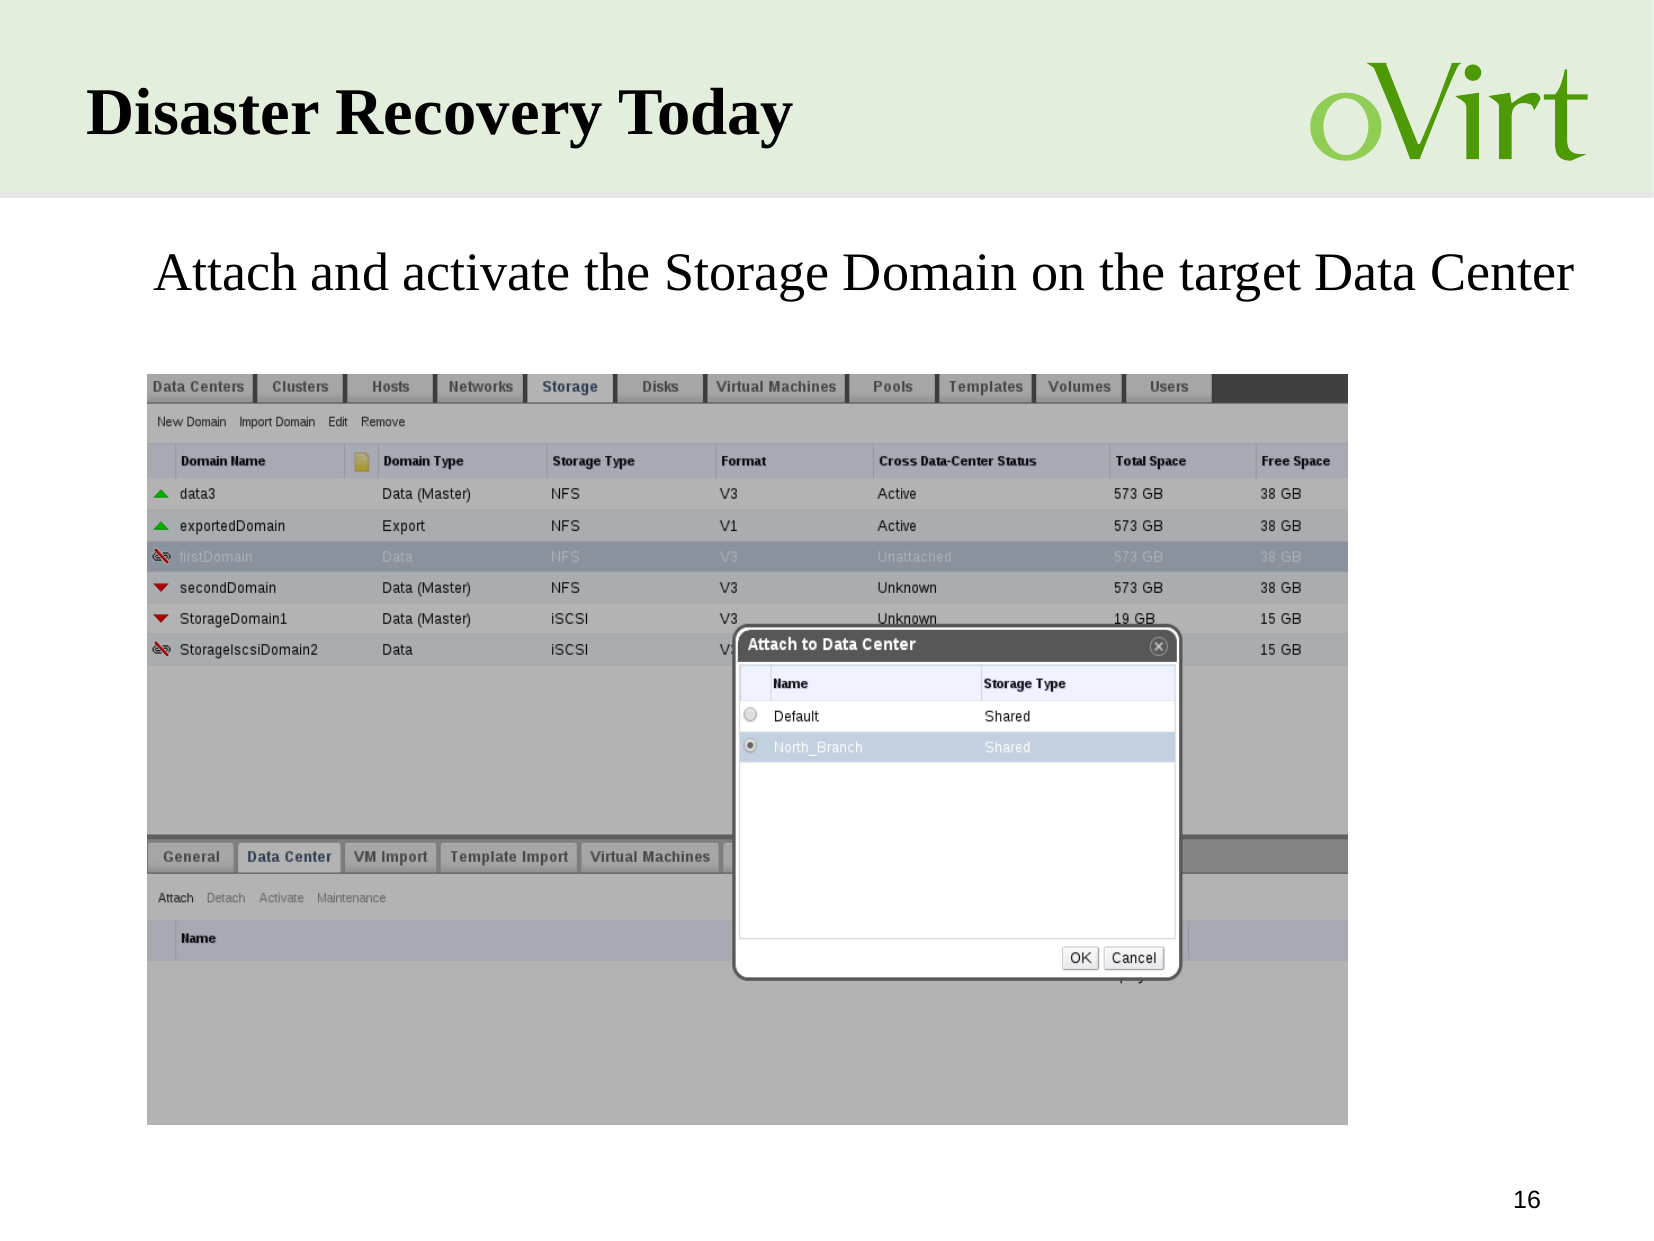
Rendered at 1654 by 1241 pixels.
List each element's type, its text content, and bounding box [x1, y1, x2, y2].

list Attach and activate the Storage Domain on the target Data Center [93, 241, 1582, 376]
title Disaster Recovery Today [86, 36, 1307, 188]
picture [147, 374, 1348, 1126]
